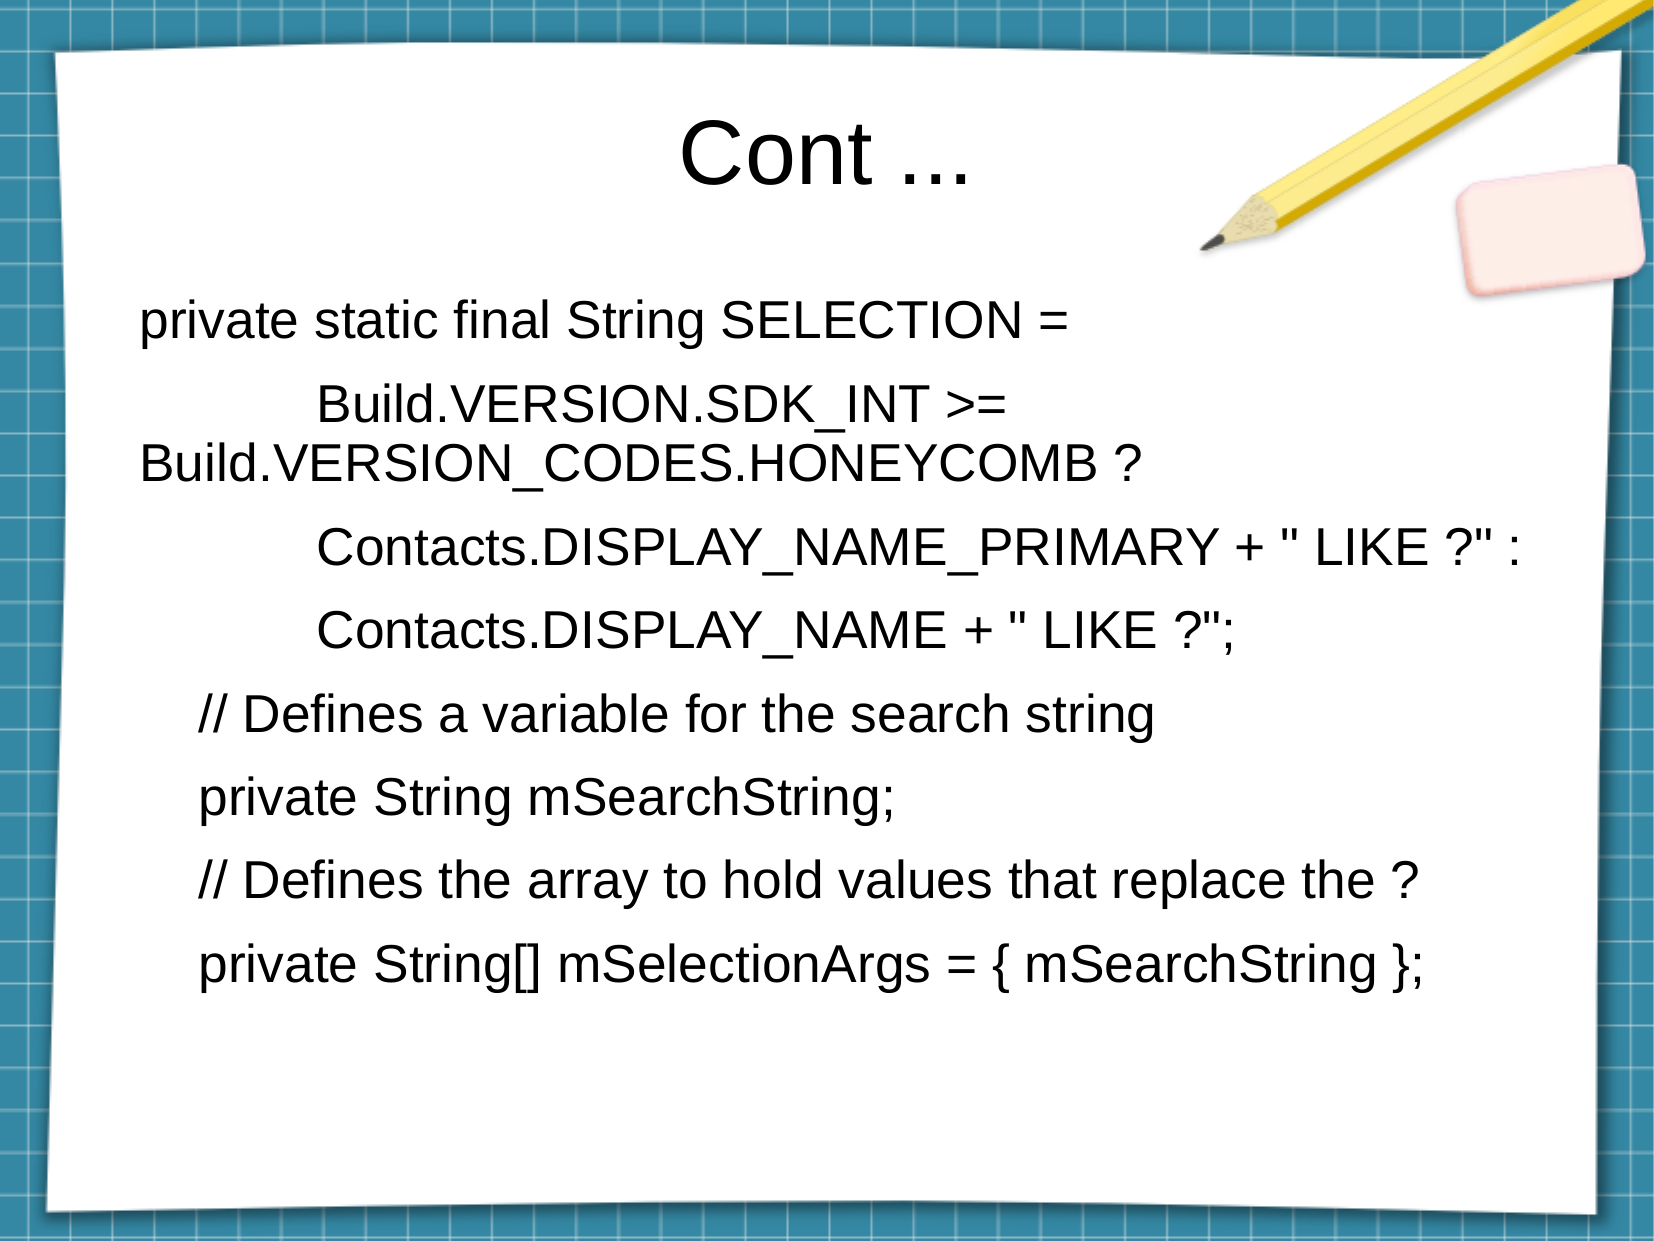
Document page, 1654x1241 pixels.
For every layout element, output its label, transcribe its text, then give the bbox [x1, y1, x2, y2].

list private static final String SELECTION = Build.VERSION.SDK_INT >= Build.VERSION_CODES.HONEYCOMB ? Contacts.DISPLAY_NAME_PRIMARY + " LIKE ?" : Contacts.DISPLAY_NAME + " LIKE ?"; // Defines a variable for the search string private String mSearchString; // Defines the array to hold values that replace the ? private String[] mSelectionArgs = { mSearchString }; [82, 290, 1571, 1010]
title Cont ... [82, 49, 1571, 257]
picture [0, 0, 1654, 1241]
